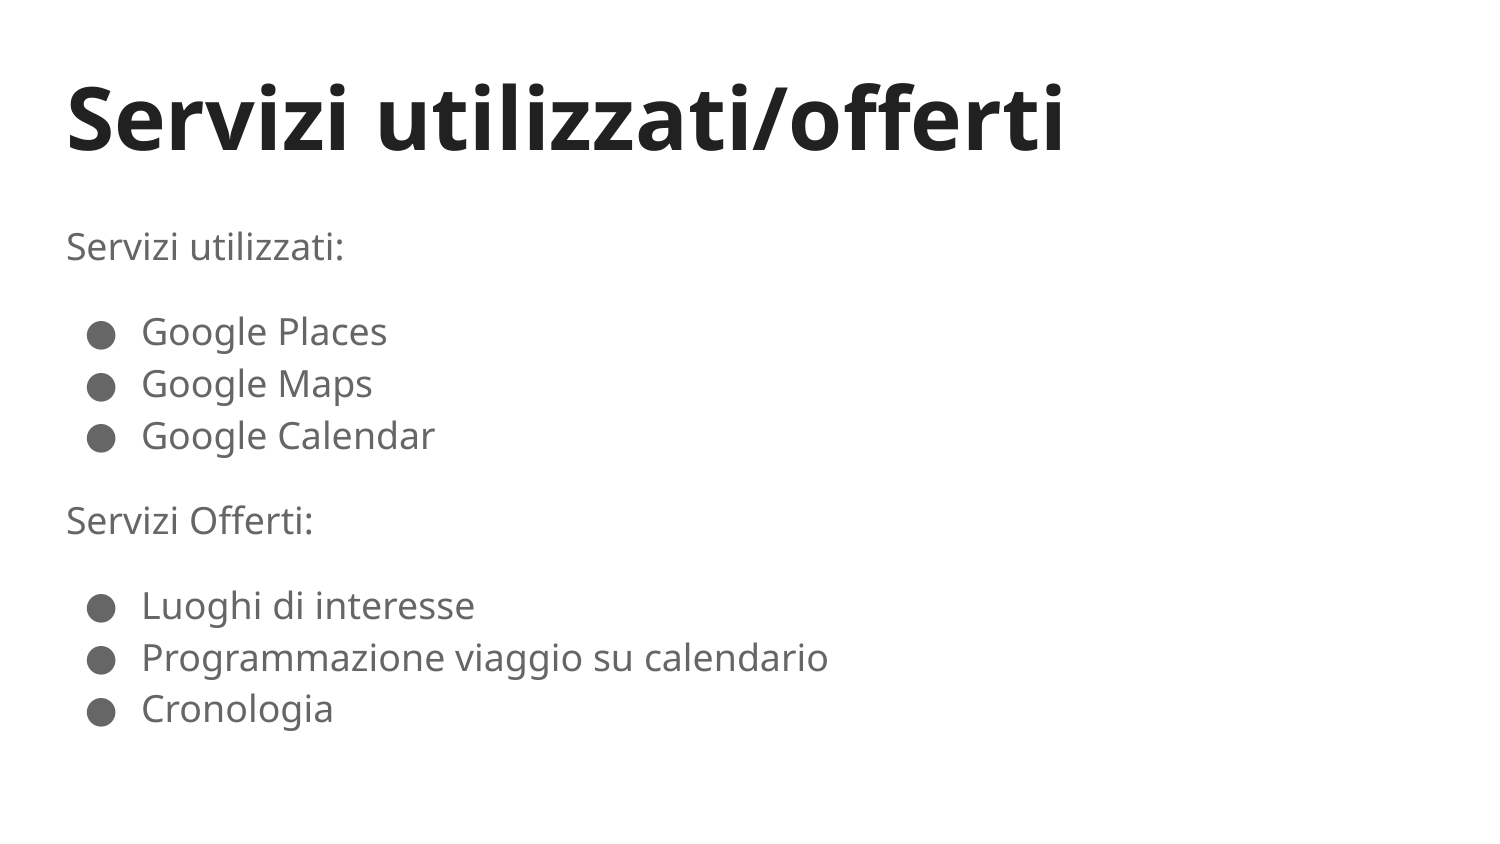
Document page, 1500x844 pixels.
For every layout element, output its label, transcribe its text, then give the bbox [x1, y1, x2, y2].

title Servizi utilizzati/offerti [51, 48, 1449, 180]
list Servizi utilizzati: Google Places Google Maps Google Calendar Servizi Offerti: Luoghi di interesse Programmazione viaggio su calendario Cronologia [51, 201, 1449, 750]
